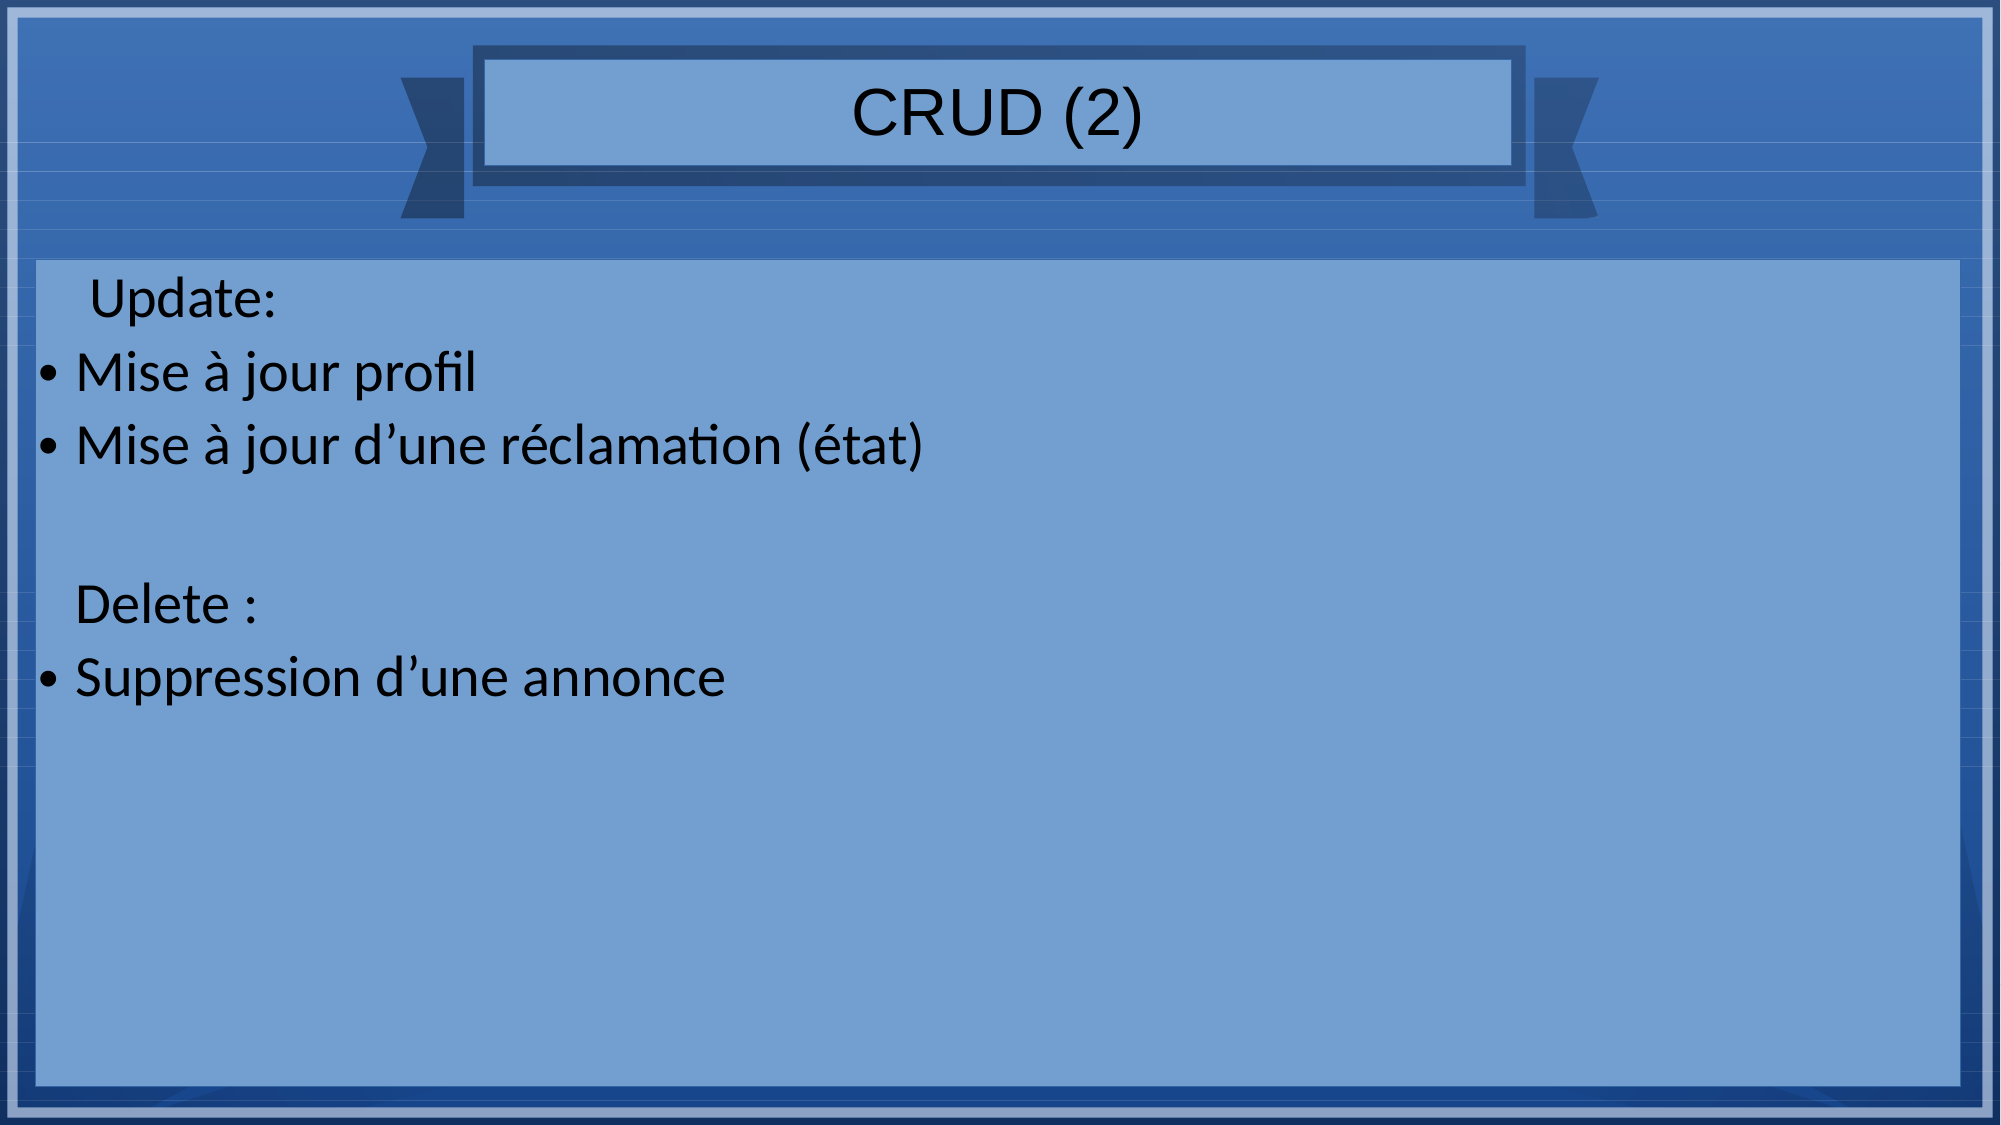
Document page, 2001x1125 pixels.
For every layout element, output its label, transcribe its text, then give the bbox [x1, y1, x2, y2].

text_box CRUD (2) [484, 59, 1512, 166]
text_box Update: Mise à jour profil Mise à jour d’une réclamation (état) Delete : Suppression d’une annonce [23, 268, 1949, 1037]
text_box [35, 259, 1961, 1087]
